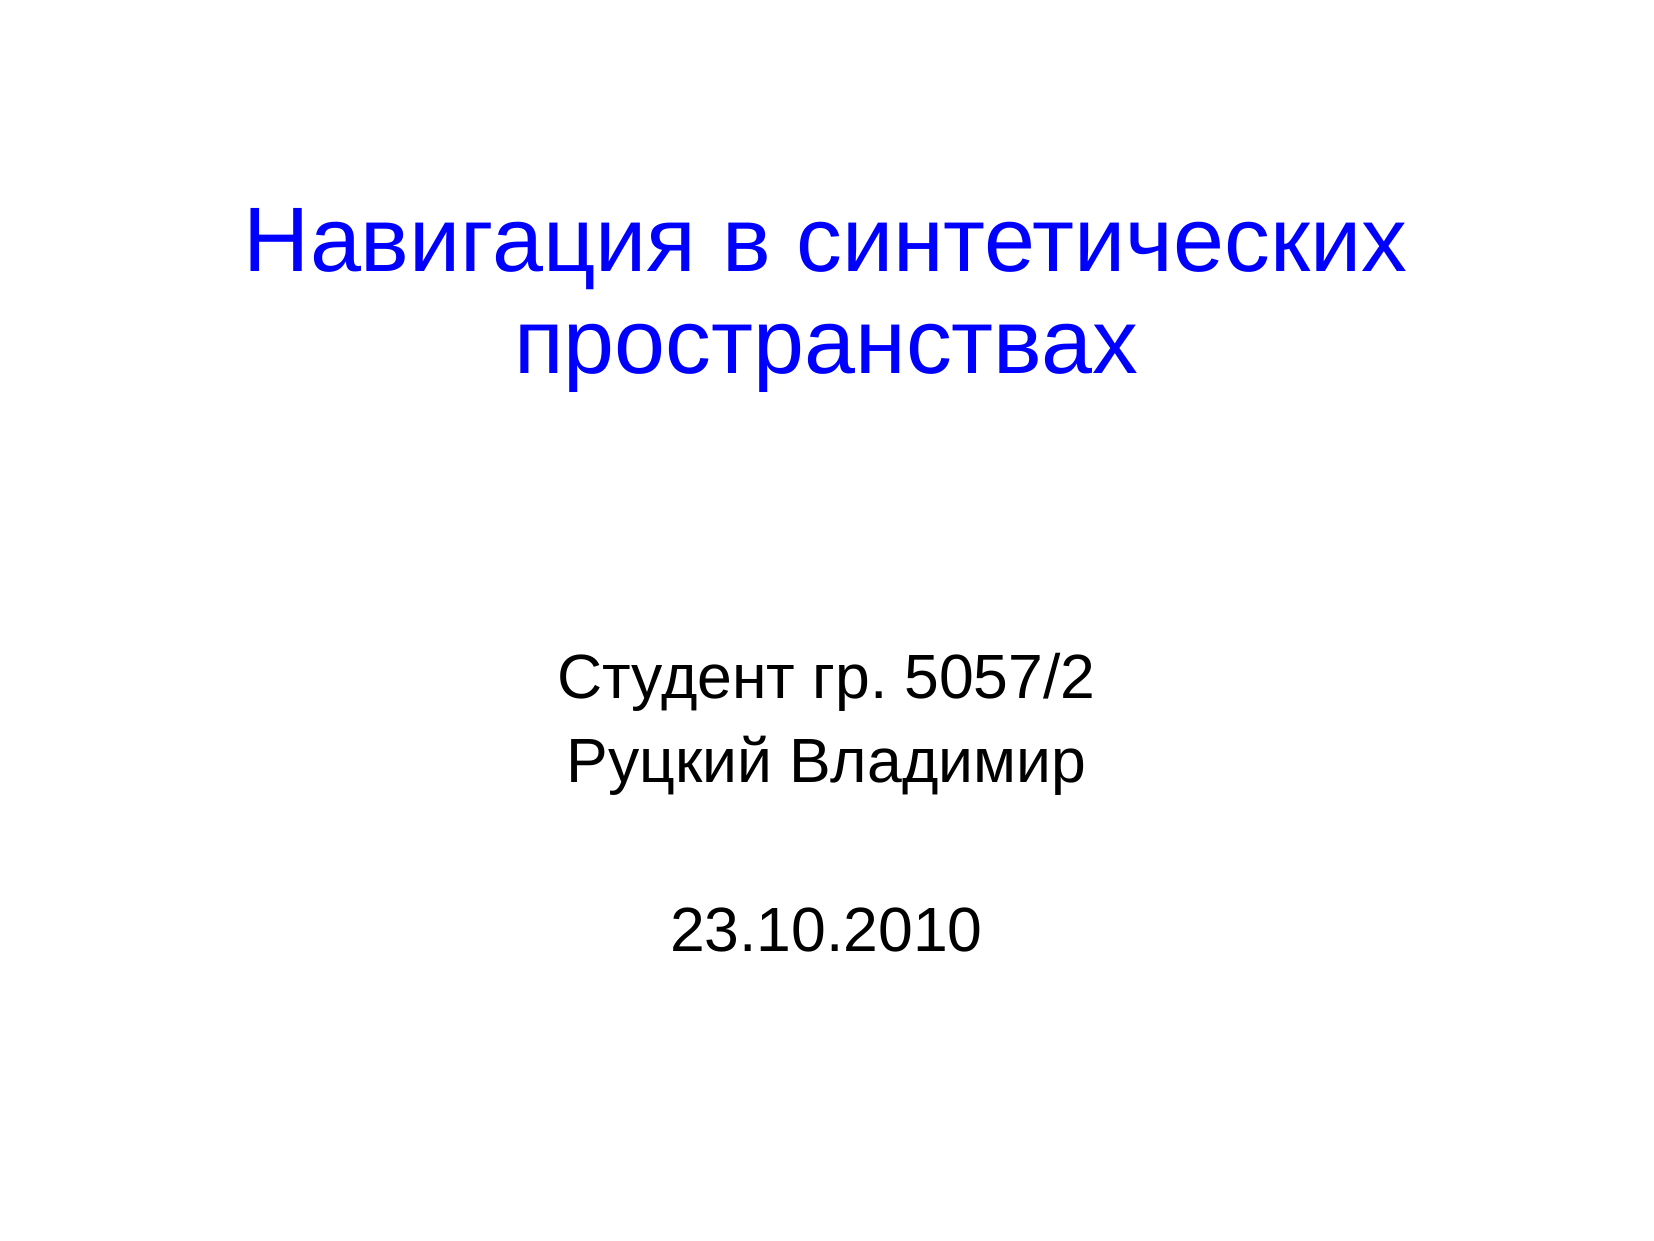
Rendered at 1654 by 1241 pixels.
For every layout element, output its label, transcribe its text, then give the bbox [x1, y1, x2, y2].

title Навигация в синтетических пространствах [82, 50, 1571, 532]
subtitle Студент гр. 5057/2 Руцкий Владимир 23.10.2010 [82, 590, 1571, 1102]
